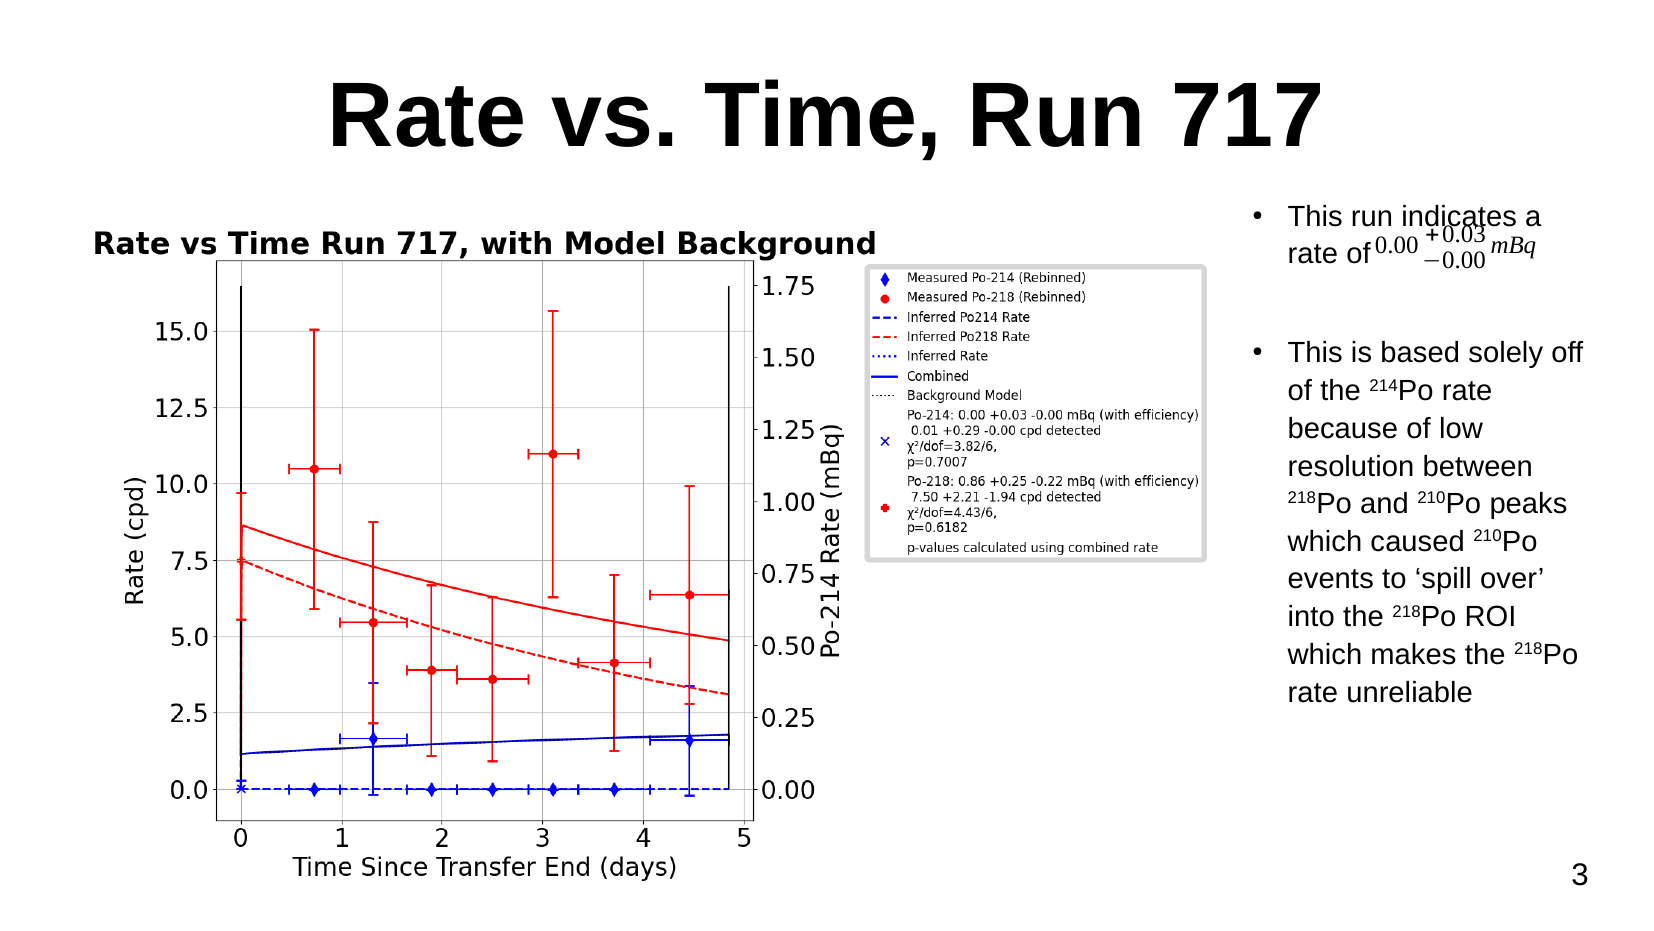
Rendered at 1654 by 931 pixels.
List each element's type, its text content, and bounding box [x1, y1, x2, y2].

chart [1374, 225, 1538, 277]
title Rate vs. Time, Run 717 [82, 37, 1571, 187]
text_box This run indicates a rate of This is based solely off of the 214Po rate because of low resolution between 218Po and 210Po peaks which caused 210Po events to ‘spill over’ into the 218Po ROI which makes the 218Po rate unreliable [1237, 187, 1613, 863]
picture [37, 173, 1469, 901]
